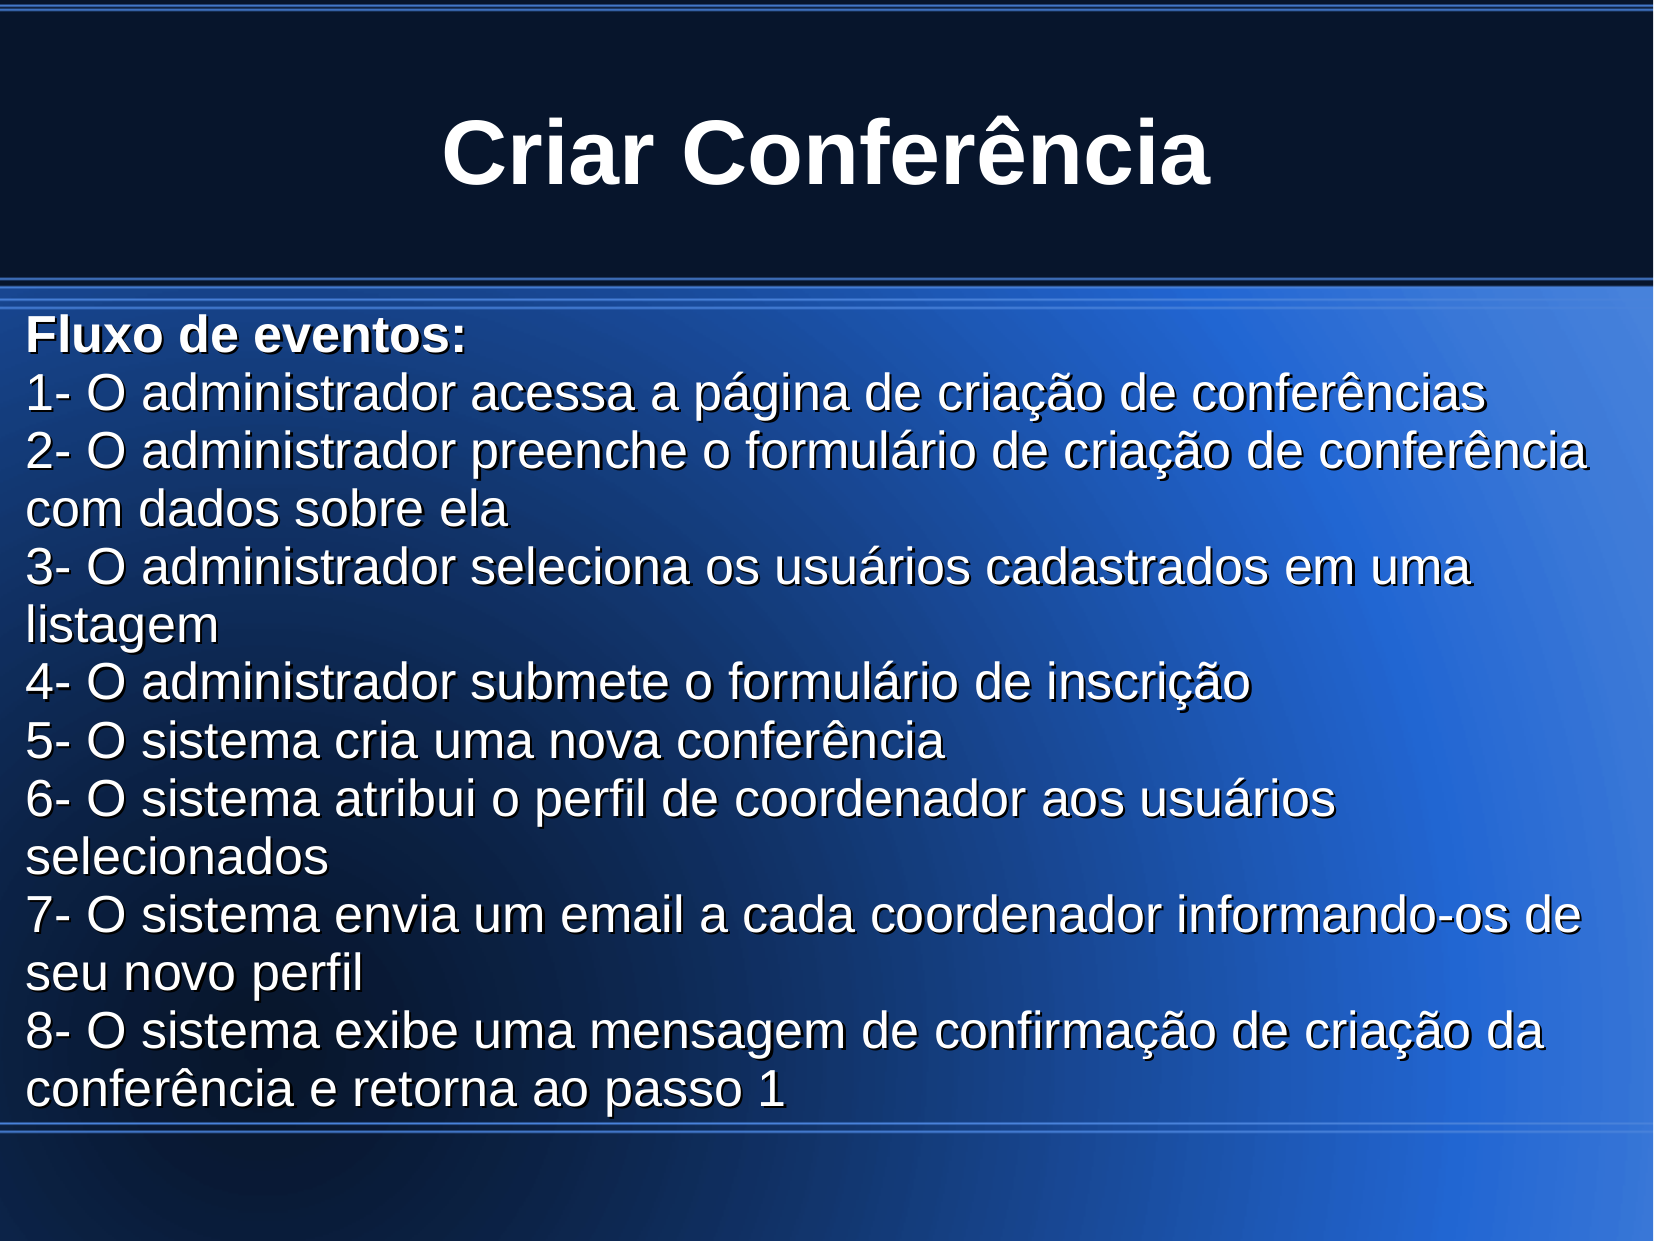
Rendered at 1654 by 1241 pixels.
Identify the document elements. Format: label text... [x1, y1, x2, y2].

subtitle Fluxo de eventos: 1- O administrador acessa a página de criação de conferências 2- O administrador preenche o formulário de criação de conferência com dados sobre ela 3- O administrador seleciona os usuários cadastrados em uma listagem 4- O administrador submete o formulário de inscrição 5- O sistema cria uma nova conferência 6- O sistema atribui o perfil de coordenador aos usuários selecionados 7- O sistema envia um email a cada coordenador informando-os de seu novo perfil 8- O sistema exibe uma mensagem de confirmação de criação da conferência e retorna ao passo 1 [25, 272, 1601, 1150]
title Criar Conferência [82, 49, 1571, 257]
picture [0, 0, 1654, 1241]
